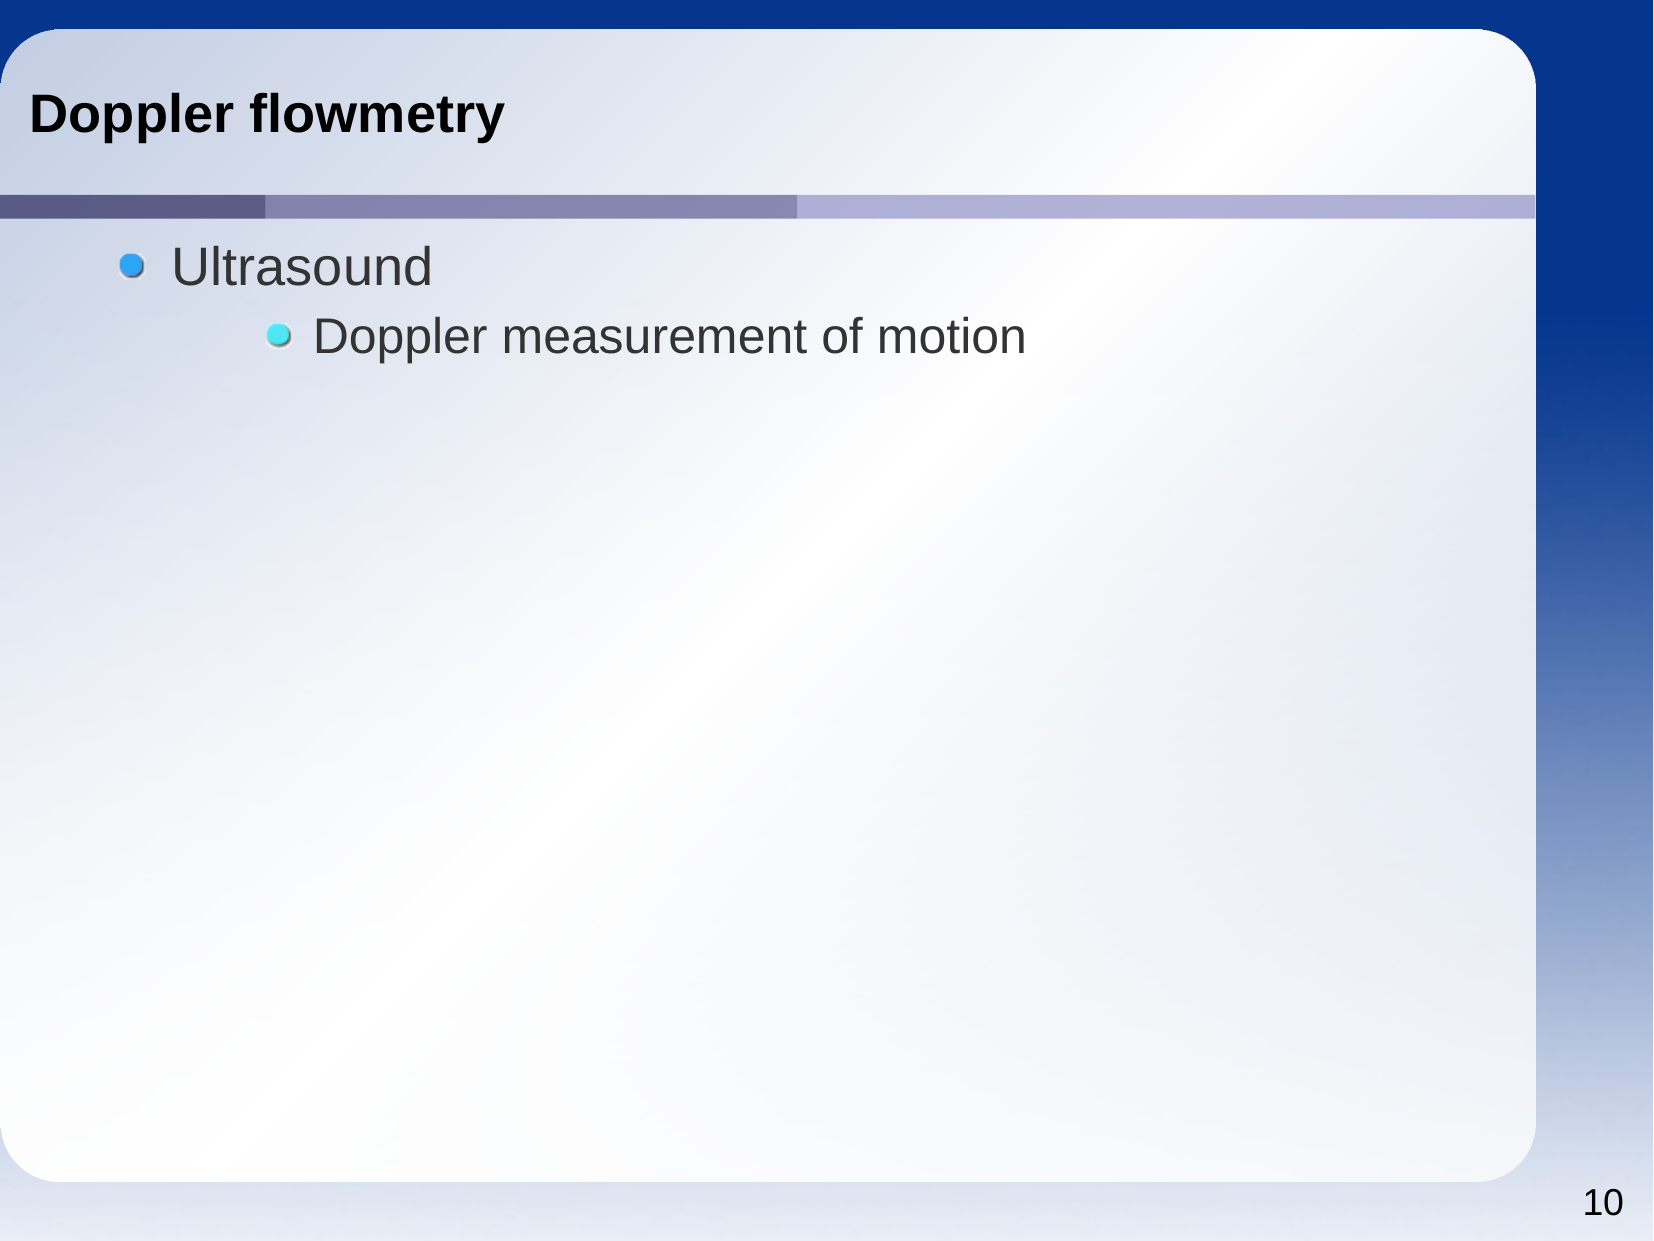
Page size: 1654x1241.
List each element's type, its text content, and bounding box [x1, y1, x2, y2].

picture [0, 0, 1654, 1241]
list Ultrasound Doppler measurement of motion [29, 236, 1506, 1152]
title Doppler flowmetry [29, 49, 1506, 178]
